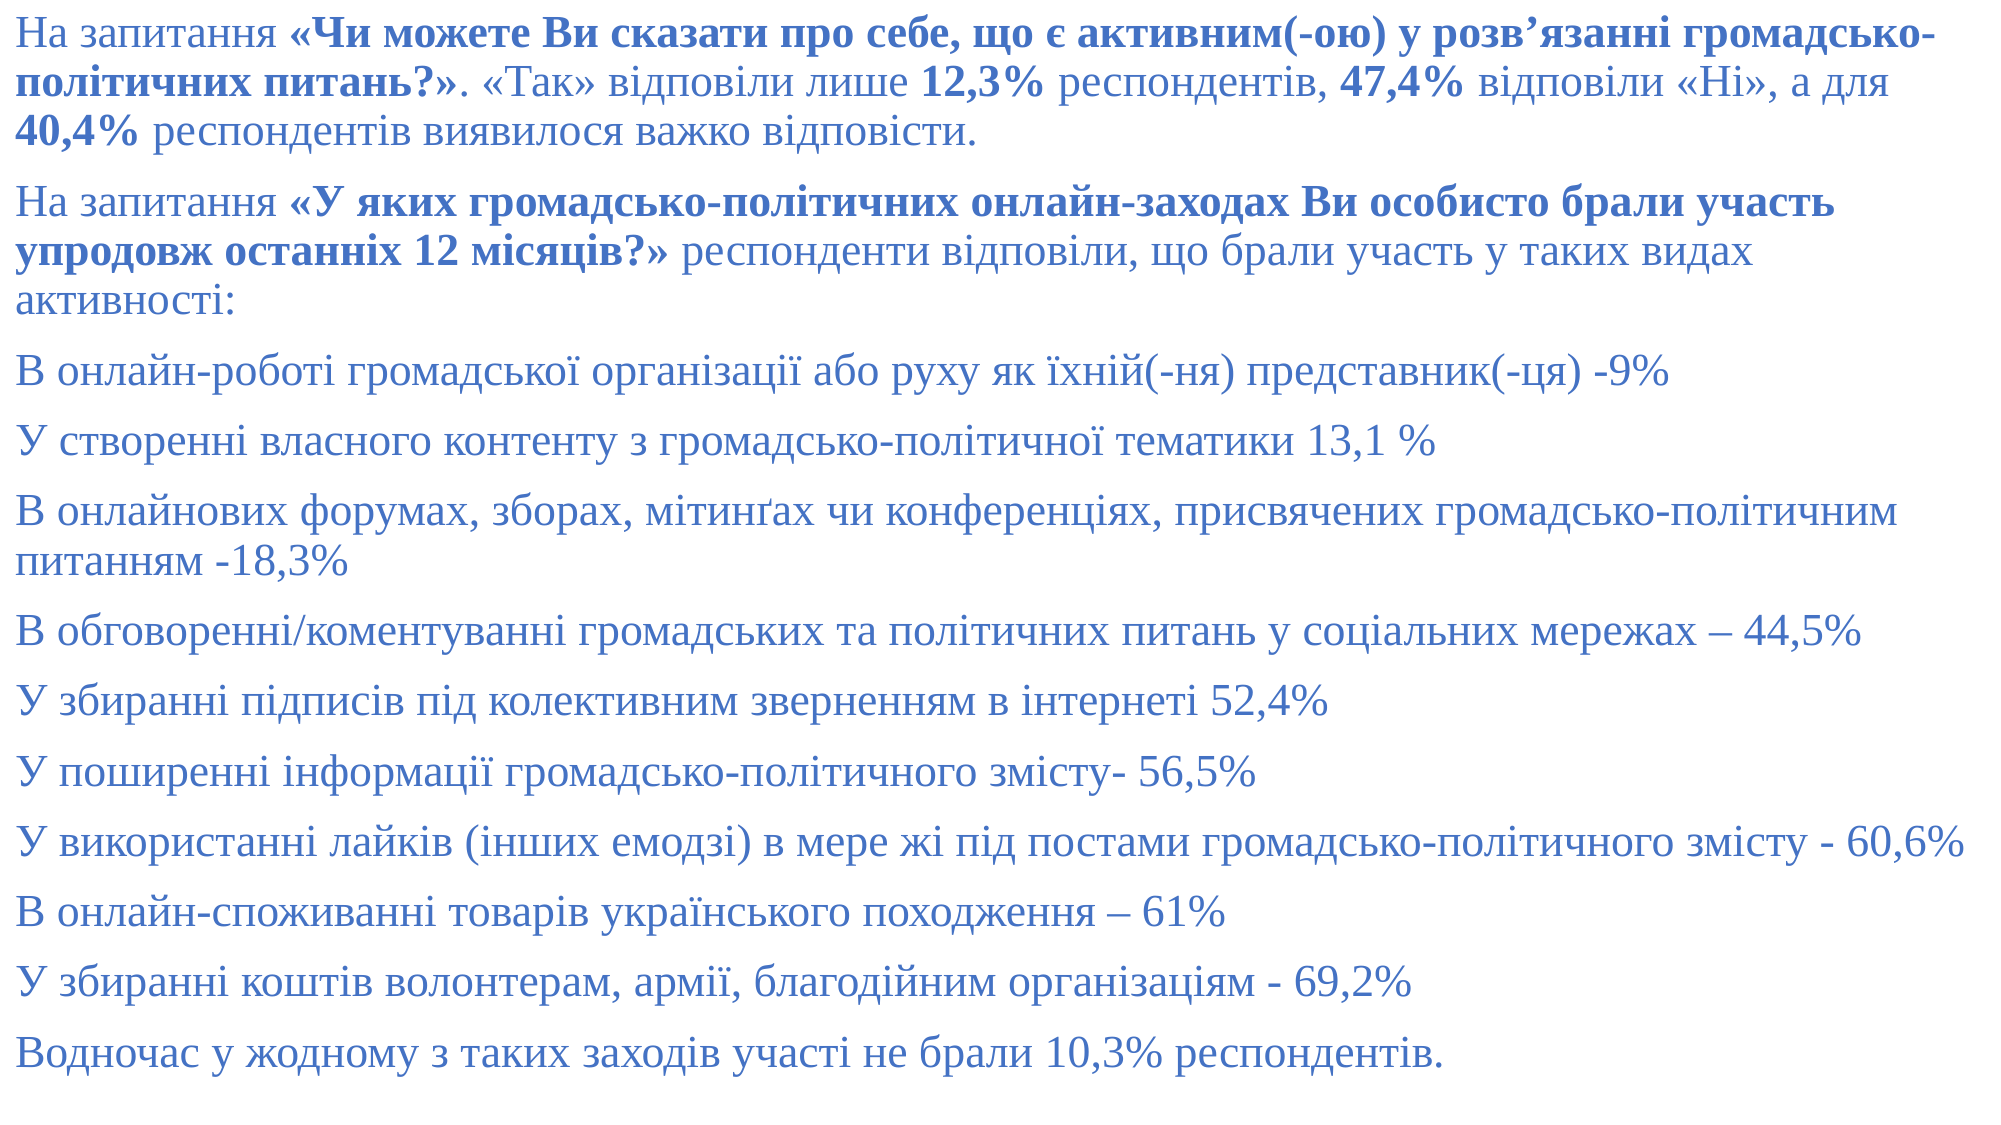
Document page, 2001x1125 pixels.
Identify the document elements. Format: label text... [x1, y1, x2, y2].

list На запитання «Чи можете Ви сказати про себе, що є активним(-ою) у розв’язанні громадсько-політичних питань?». «Так» відповіли лише 12,3% респондентів, 47,4% відповіли «Ні», а для 40,4% респондентів виявилося важко відповісти. На запитання «У яких громадсько-політичних онлайн-заходах Ви особисто брали участь упродовж останніх 12 місяців?» респонденти відповіли, що брали участь у таких видах активності: В онлайн-роботі громадської організації або руху як їхній(-ня) представник(-ця) -9% У створенні власного контенту з громадсько-політичної тематики 13,1 % В онлайнових форумах, зборах, мітинґах чи конференціях, присвячених громадсько-політичним питанням -18,3% В обговоренні/коментуванні громадських та політичних питань у соціальних мережах – 44,5% У збиранні підписів під колективним зверненням в інтернеті 52,4% У поширенні інформації громадсько-політичного змісту- 56,5% У використанні лайків (інших емодзі) в мере жі під постами громадсько-політичного змісту - 60,6% В онлайн-споживанні товарів українського походження – 61% У збиранні коштів волонтерам, армії, благодійним організаціям - 69,2% Водночас у жодному з таких заходів участі не брали 10,3% респондентів. [0, 0, 1984, 1125]
